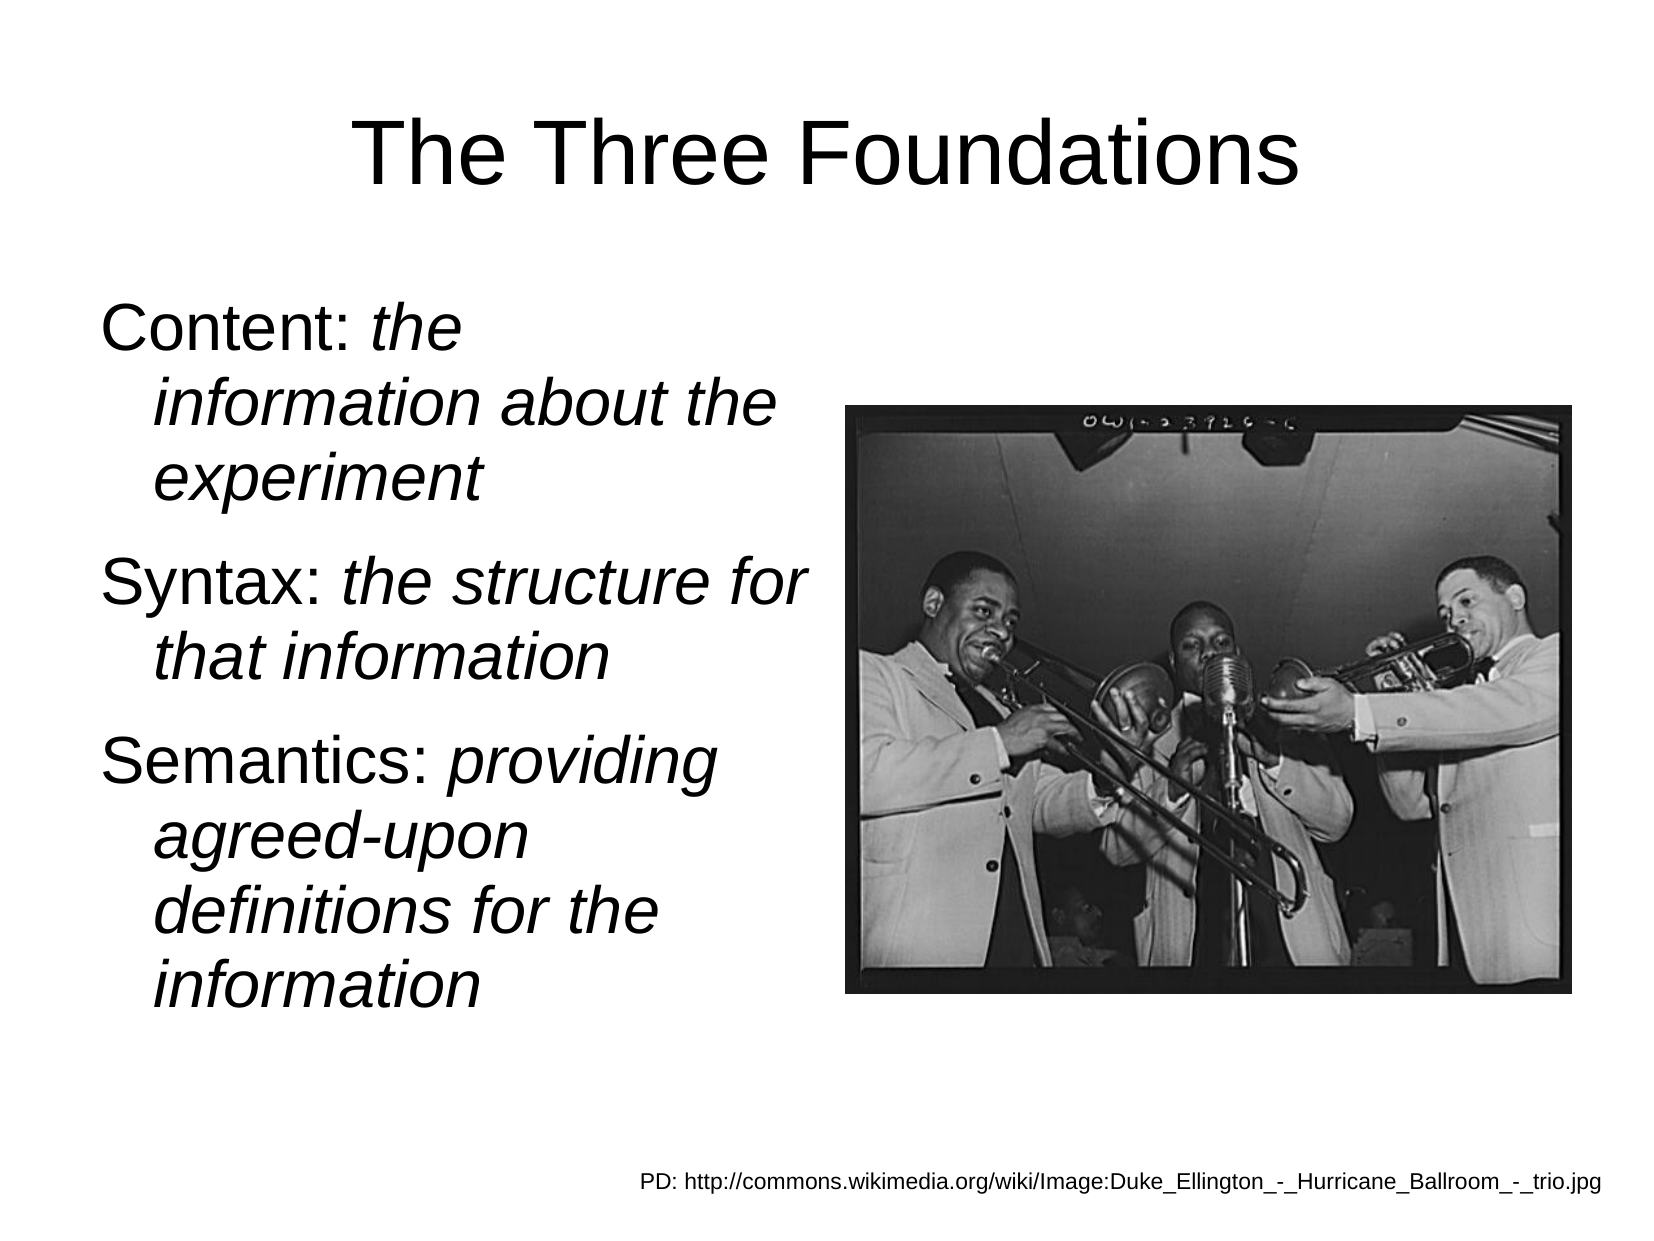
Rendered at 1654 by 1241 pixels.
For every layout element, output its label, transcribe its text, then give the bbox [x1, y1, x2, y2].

title The Three Foundations [82, 49, 1571, 257]
picture [845, 405, 1572, 994]
list Content: the information about the experiment Syntax: the structure for that information Semantics: providing agreed-upon definitions for the information [82, 290, 809, 1111]
text_box PD: http://commons.wikimedia.org/wiki/Image:Duke_Ellington_-_Hurricane_Ballroom_-_trio.jpg [624, 1161, 1618, 1205]
